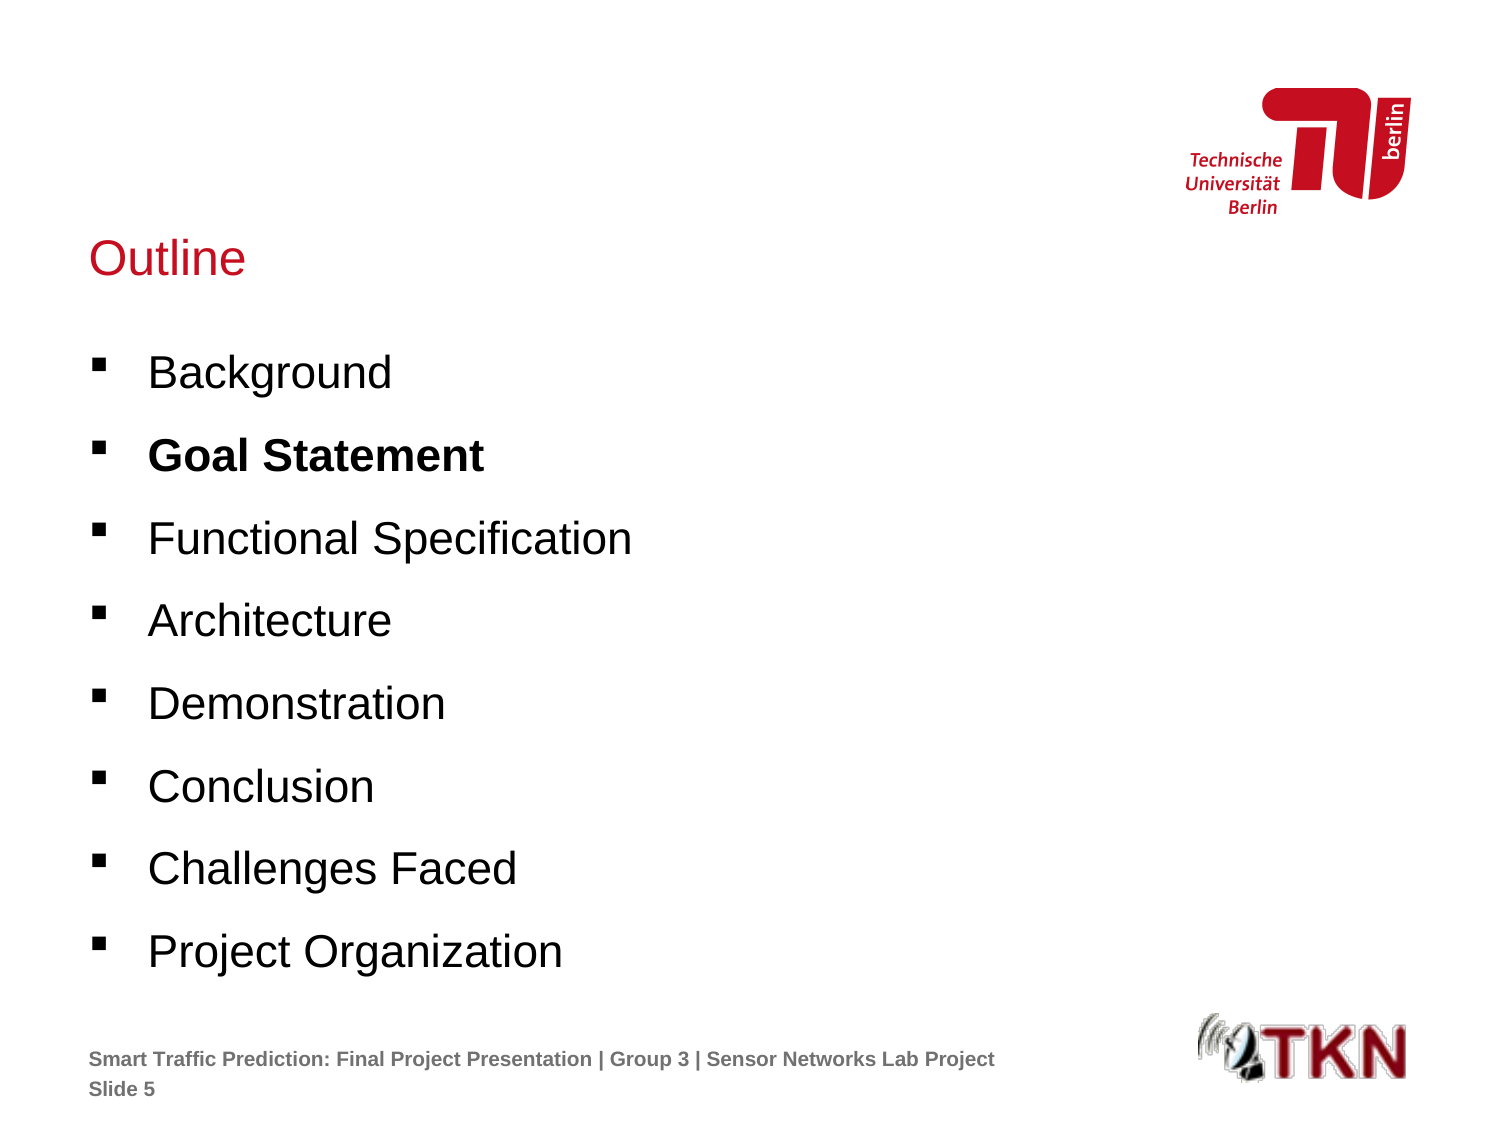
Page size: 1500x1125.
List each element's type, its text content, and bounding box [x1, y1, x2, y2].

title Outline [88, 222, 1411, 286]
text_box Smart Traffic Prediction: Final Project Presentation | Group 3 | Sensor Networks Lab Project [88, 1045, 1176, 1071]
text_box Slide <number> [88, 1075, 1176, 1101]
picture [1198, 1013, 1408, 1083]
list Background Goal Statement Functional Specification Architecture Demonstration Conclusion Challenges Faced Project Organization [88, 315, 1411, 983]
picture [1186, 88, 1411, 214]
text_box [1175, 1011, 1424, 1106]
